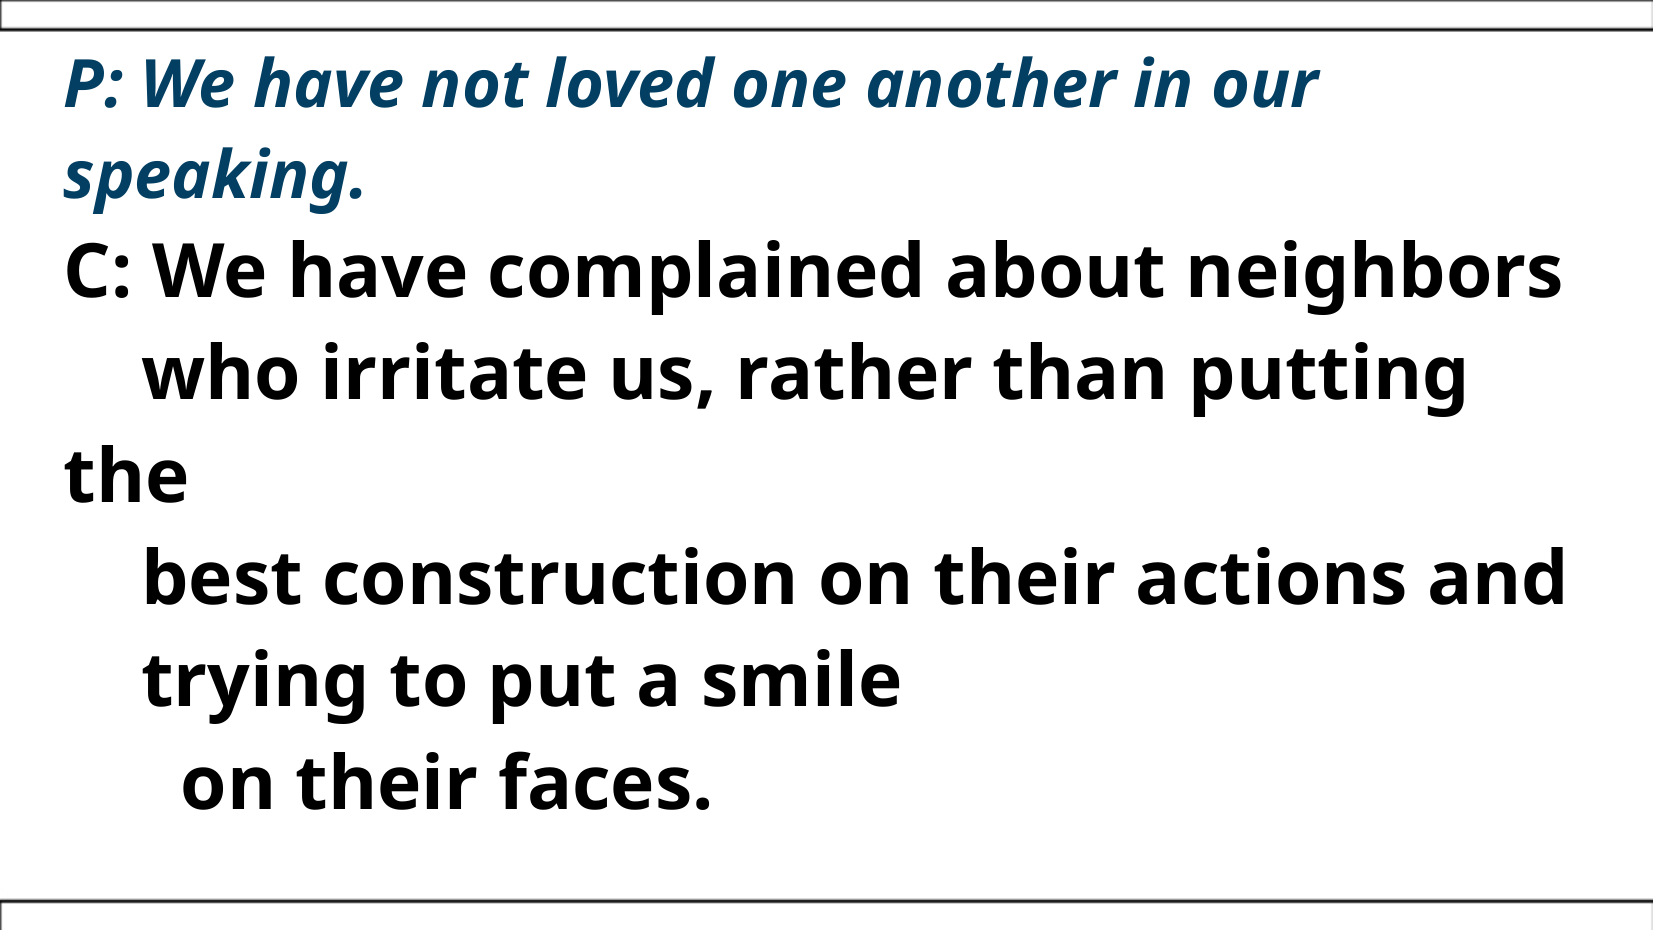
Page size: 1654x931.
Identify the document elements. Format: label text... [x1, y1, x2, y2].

text_box P: We have not loved one another in our speaking. C: We have complained about neighbors who irritate us, rather than putting the best construction on their actions and trying to put a smile on their faces. [48, 28, 1608, 632]
picture [0, 0, 1653, 930]
